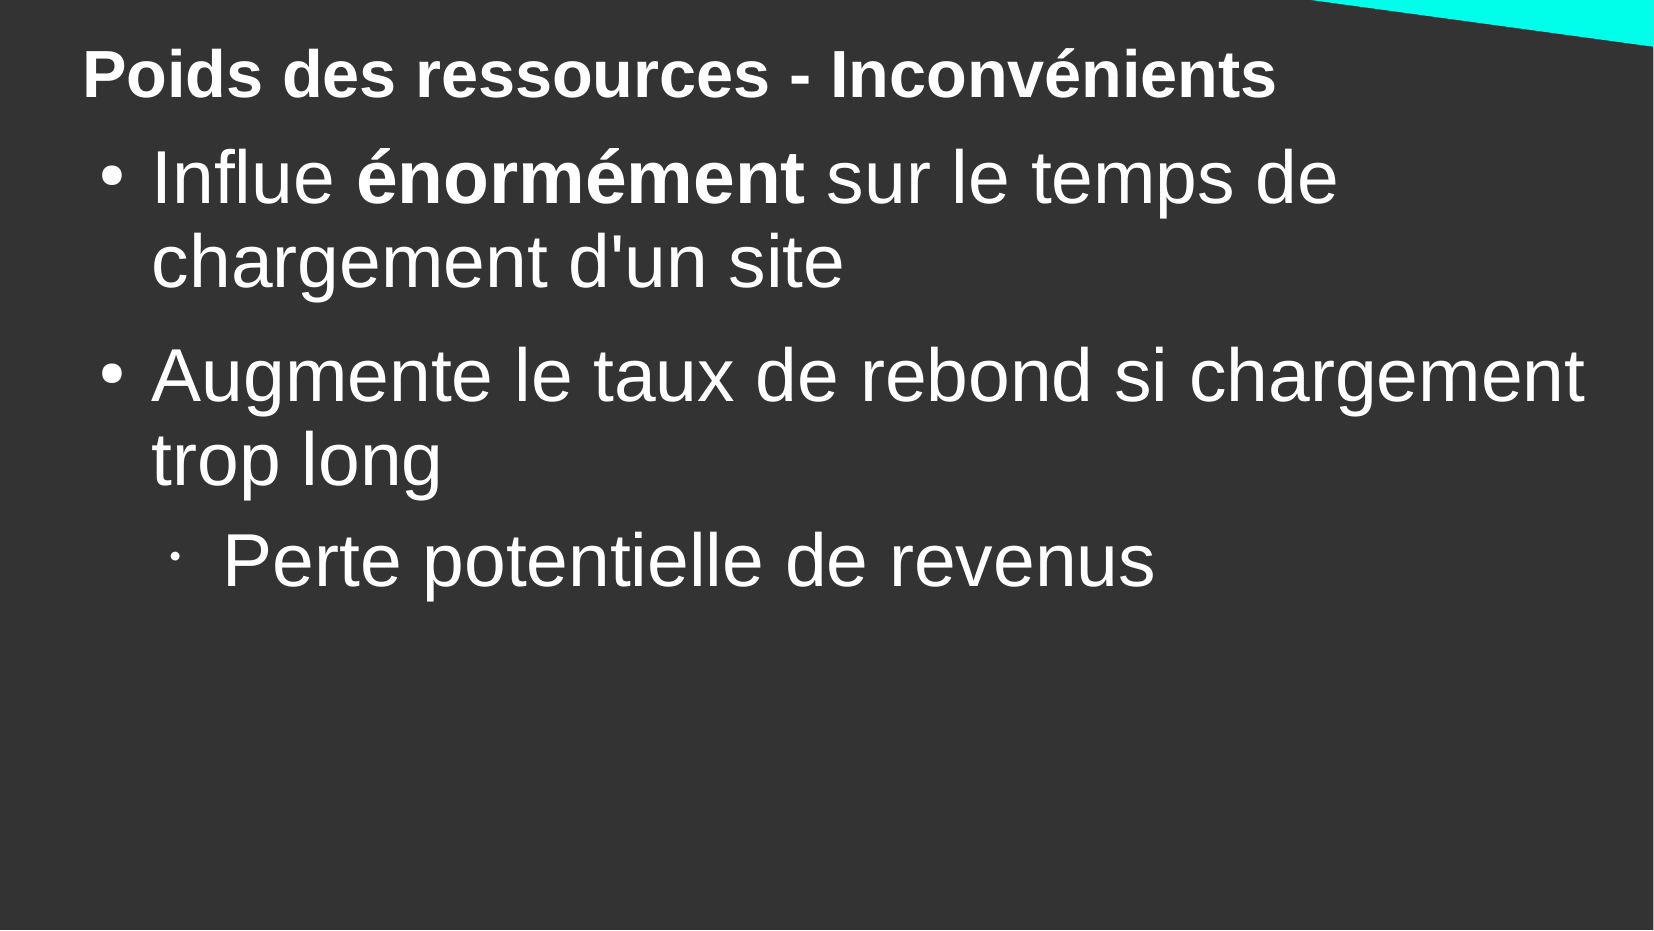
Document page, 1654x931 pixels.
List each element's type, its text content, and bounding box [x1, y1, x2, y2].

title Poids des ressources - Inconvénients [82, 37, 1619, 119]
text_box [1311, 0, 1654, 47]
list Influe énormément sur le temps de chargement d'un site Augmente le taux de rebond si chargement trop long Perte potentielle de revenus [80, 135, 1620, 709]
